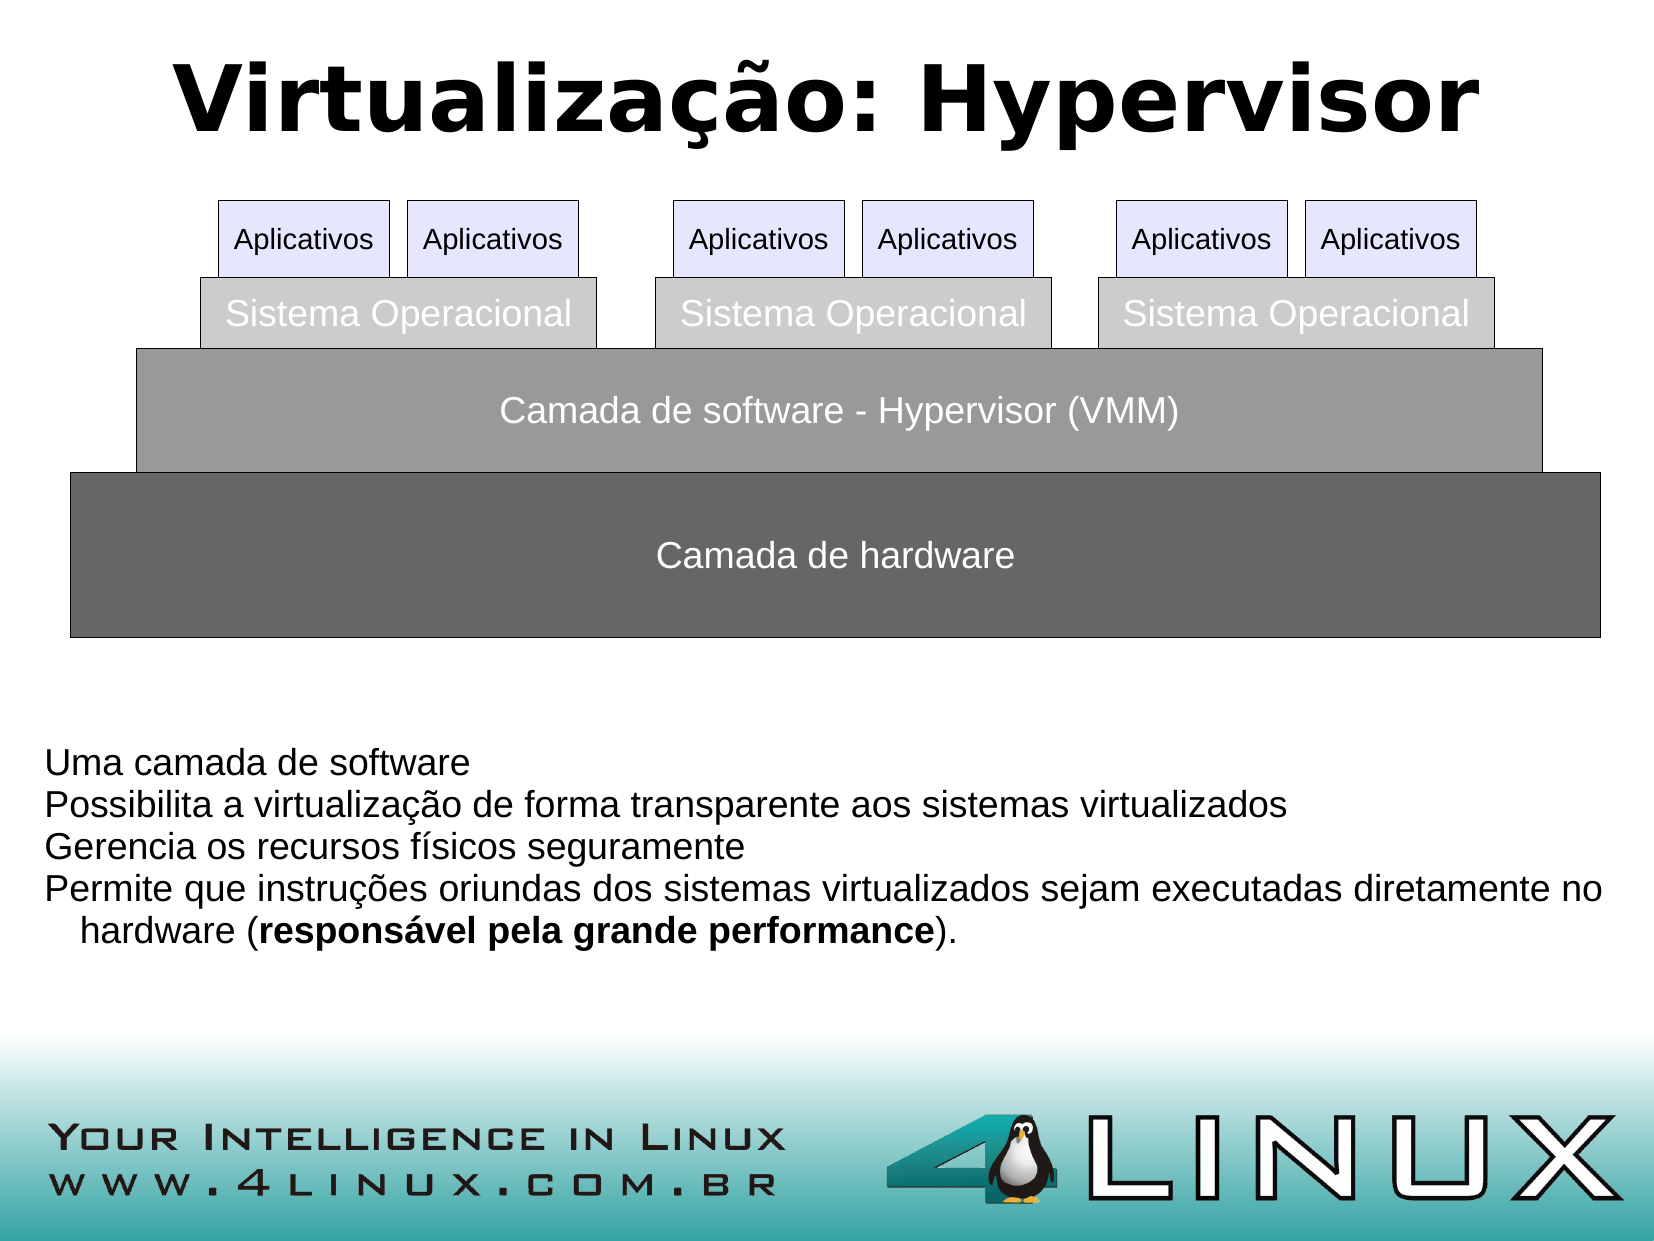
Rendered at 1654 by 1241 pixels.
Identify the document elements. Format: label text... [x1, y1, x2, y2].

text_box Sistema Operacional [655, 277, 1052, 349]
picture [47, 1121, 786, 1196]
text_box Aplicativos [407, 200, 579, 278]
text_box Aplicativos [862, 200, 1034, 278]
title Virtualização: Hypervisor [82, 3, 1571, 196]
picture [885, 1104, 1625, 1211]
text_box Aplicativos [1116, 200, 1288, 278]
text_box Sistema Operacional [1098, 277, 1495, 349]
text_box Uma camada de software Possibilita a virtualização de forma transparente aos sistemas virtualizados Gerencia os recursos físicos seguramente Permite que instruções oriundas dos sistemas virtualizados sejam executadas diretamente no hardware (responsável pela grande performance). [0, 691, 1619, 1010]
text_box Sistema Operacional [200, 277, 597, 349]
text_box Aplicativos [673, 200, 845, 278]
text_box Camada de software - Hypervisor (VMM) [136, 348, 1543, 473]
text_box Aplicativos [1305, 200, 1477, 278]
text_box Aplicativos [218, 200, 390, 278]
text_box Camada de hardware [70, 472, 1601, 638]
